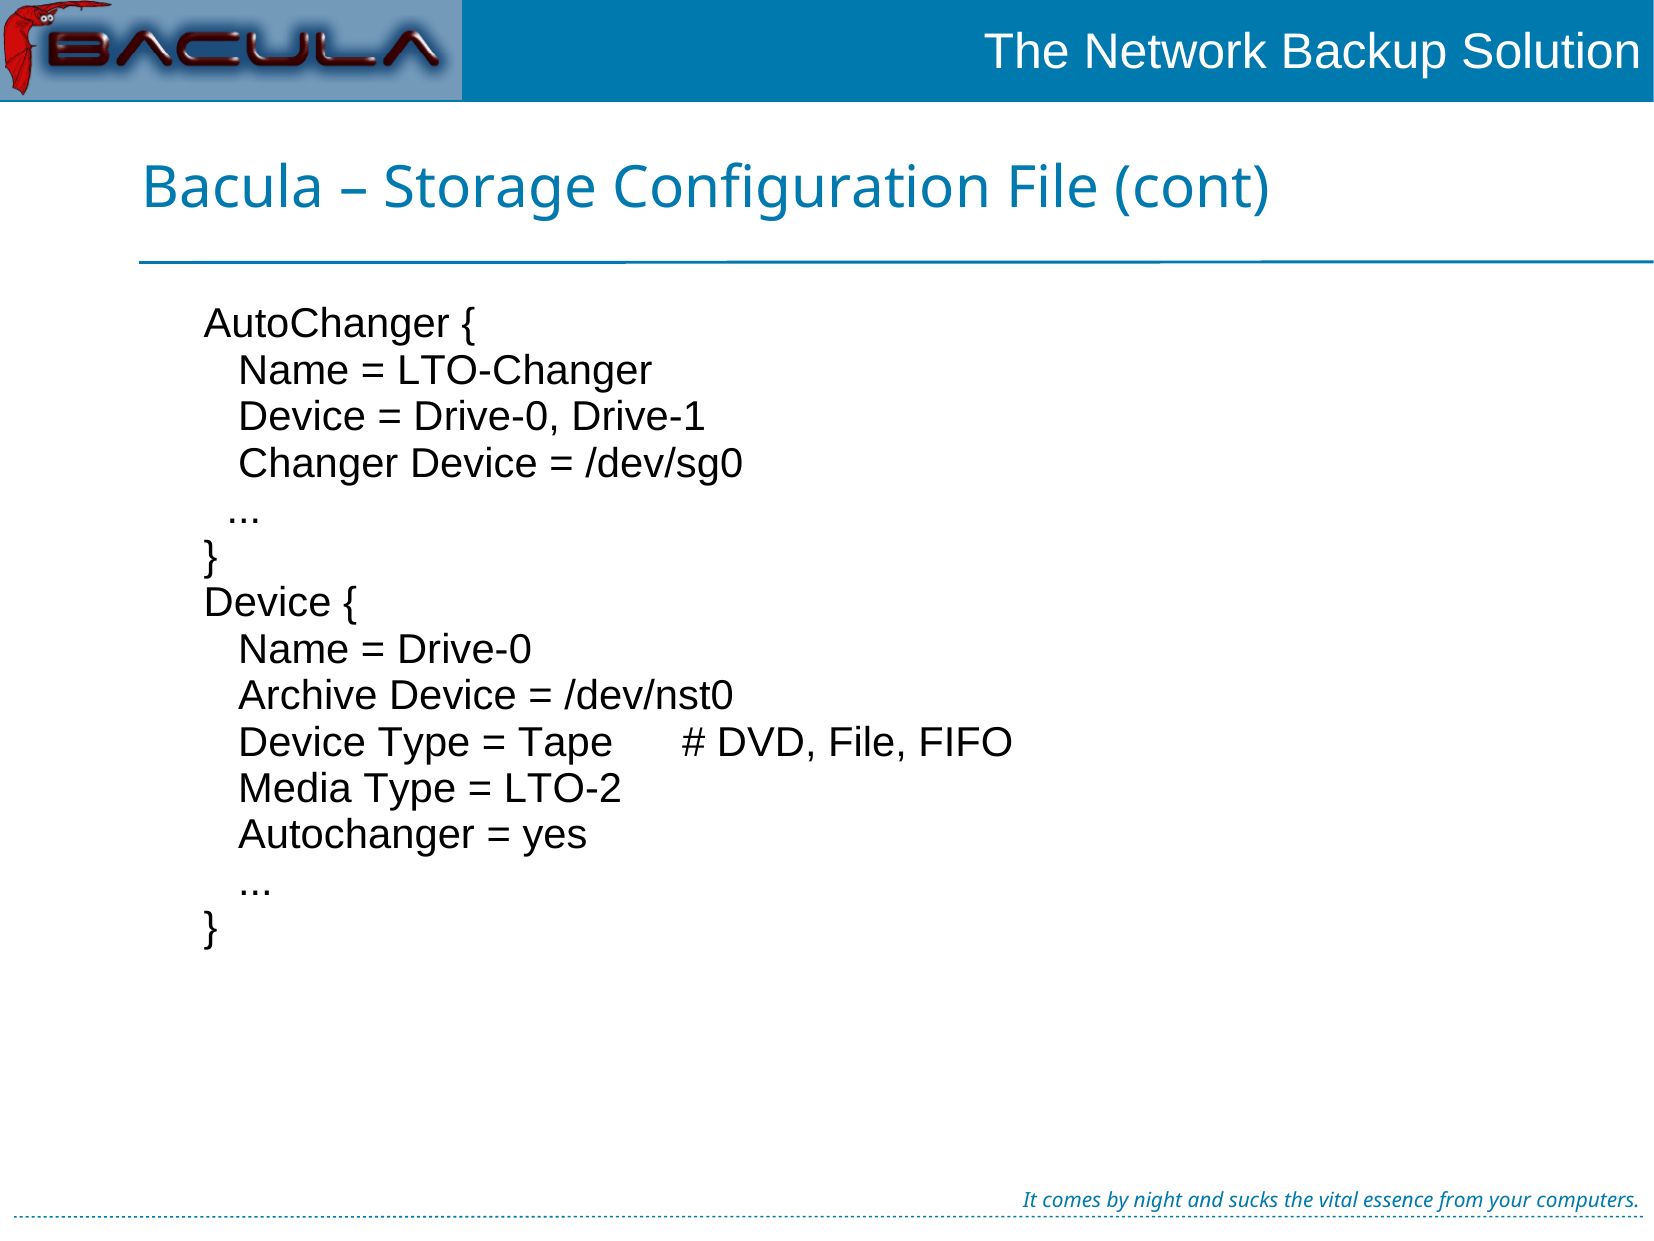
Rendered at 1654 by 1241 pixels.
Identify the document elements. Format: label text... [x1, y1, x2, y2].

title Bacula – Storage Configuration File (cont) [141, 112, 1501, 226]
picture [0, 0, 461, 99]
list AutoChanger { Name = LTO-Changer Device = Drive-0, Drive-1 Changer Device = /dev/sg0 ... } Device { Name = Drive-0 Archive Device = /dev/nst0 Device Type = Tape # DVD, File, FIFO Media Type = LTO-2 Autochanger = yes ... } [144, 300, 1538, 1241]
